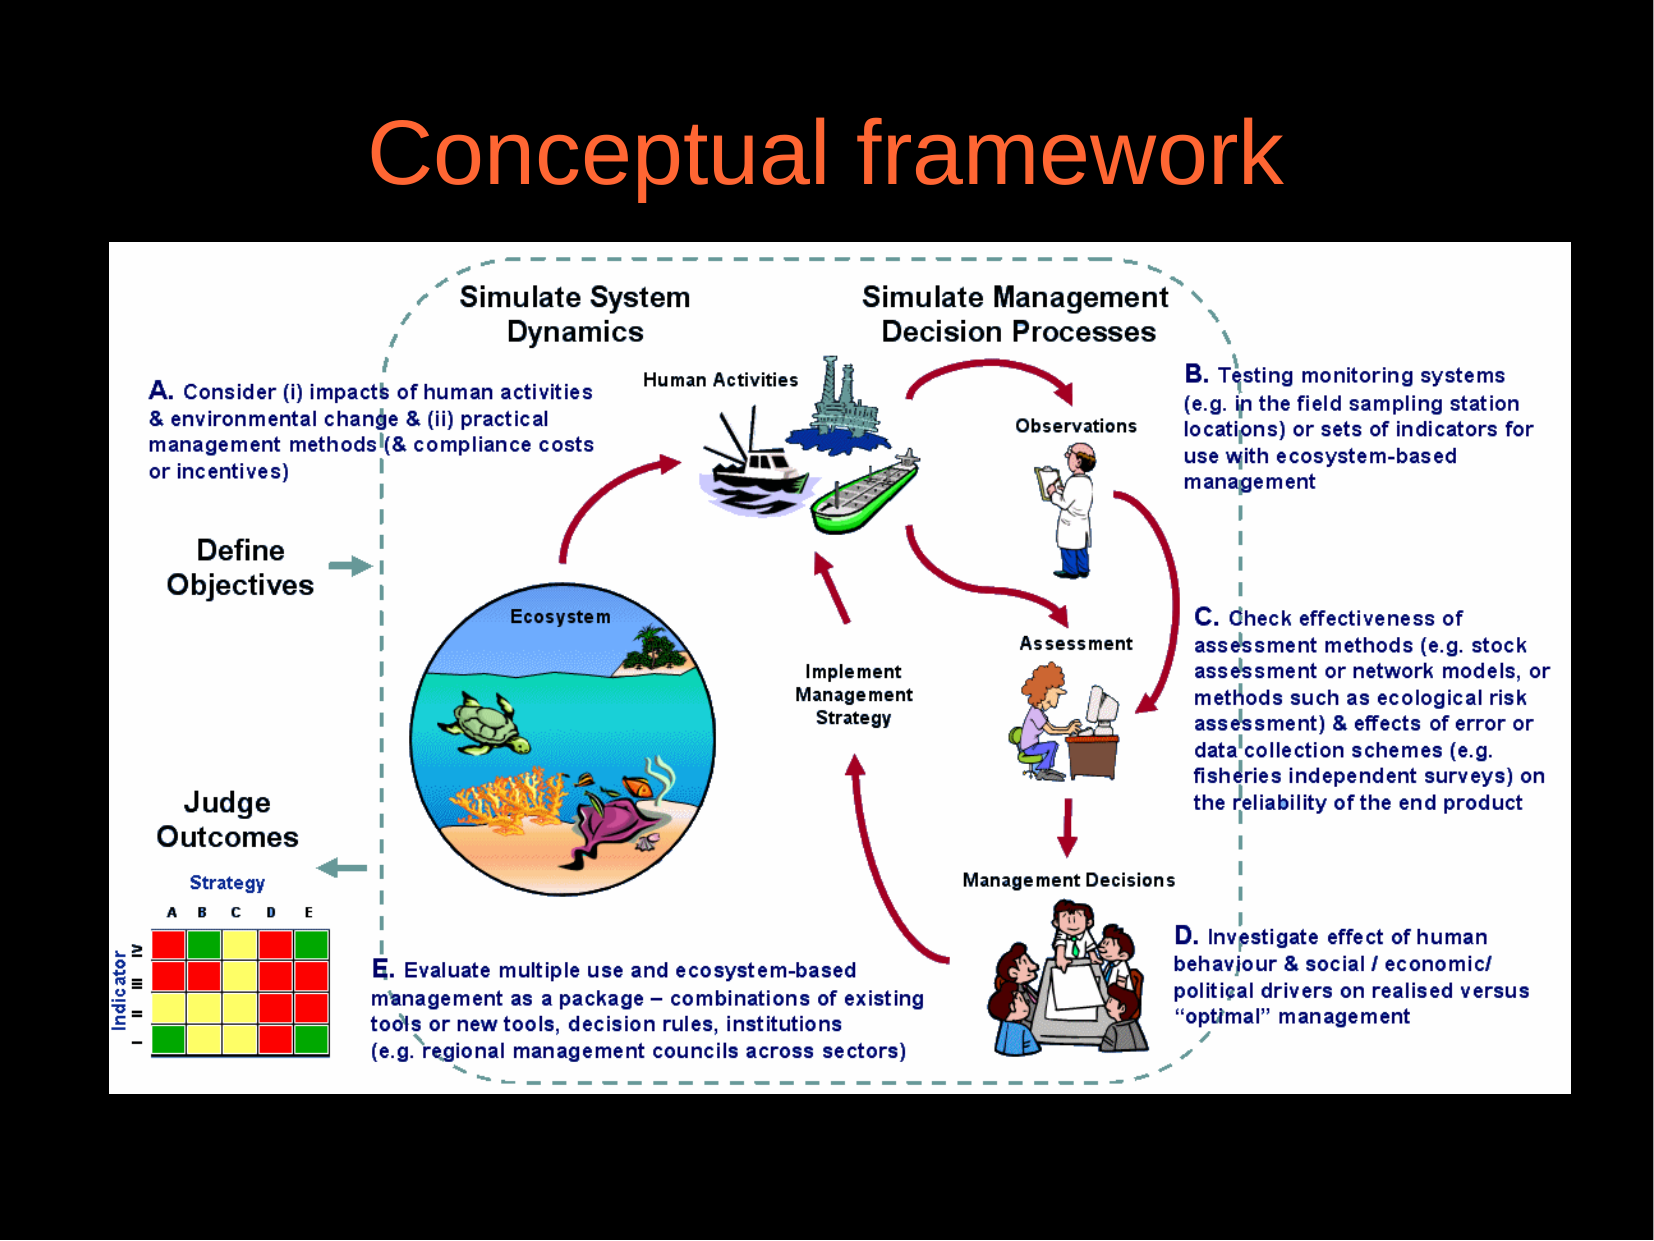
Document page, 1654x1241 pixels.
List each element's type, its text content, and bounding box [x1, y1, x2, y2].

title Conceptual framework [82, 49, 1571, 257]
picture [109, 242, 1571, 1094]
